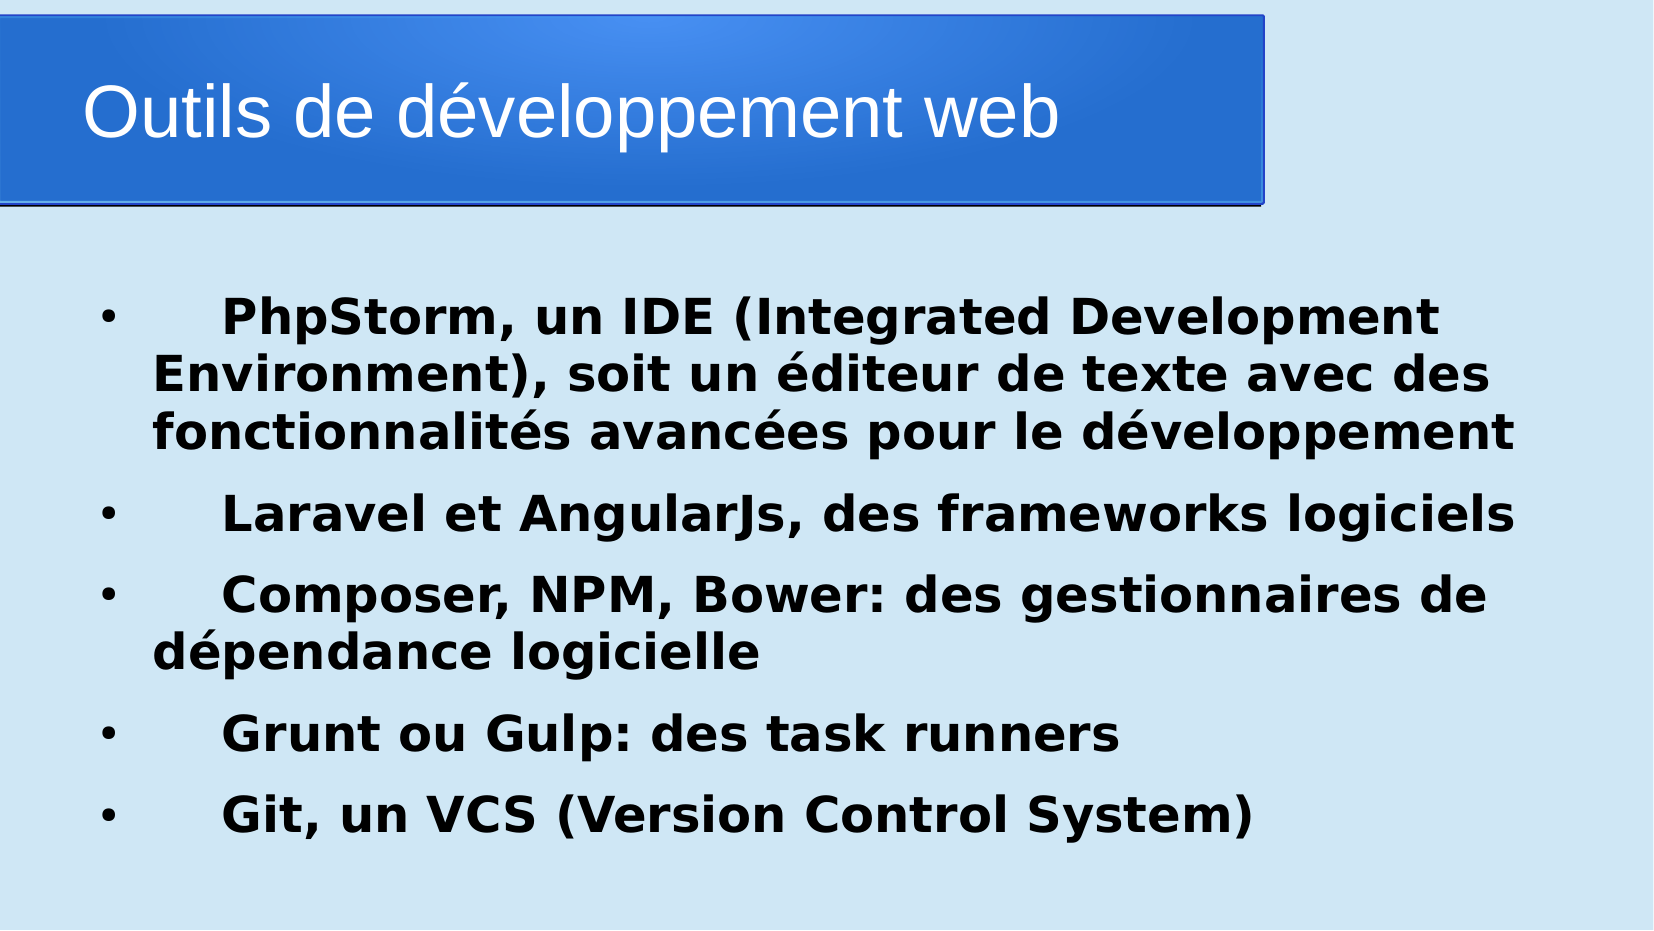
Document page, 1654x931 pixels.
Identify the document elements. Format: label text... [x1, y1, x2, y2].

title Outils de développement web [82, 35, 1235, 189]
list PhpStorm, un IDE (Integrated Development Environment), soit un éditeur de texte avec des fonctionnalités avancées pour le développement Laravel et AngularJs, des frameworks logiciels Composer, NPM, Bower: des gestionnaires de dépendance logicielle Grunt ou Gulp: des task runners Git, un VCS (Version Control System) [82, 206, 1571, 931]
